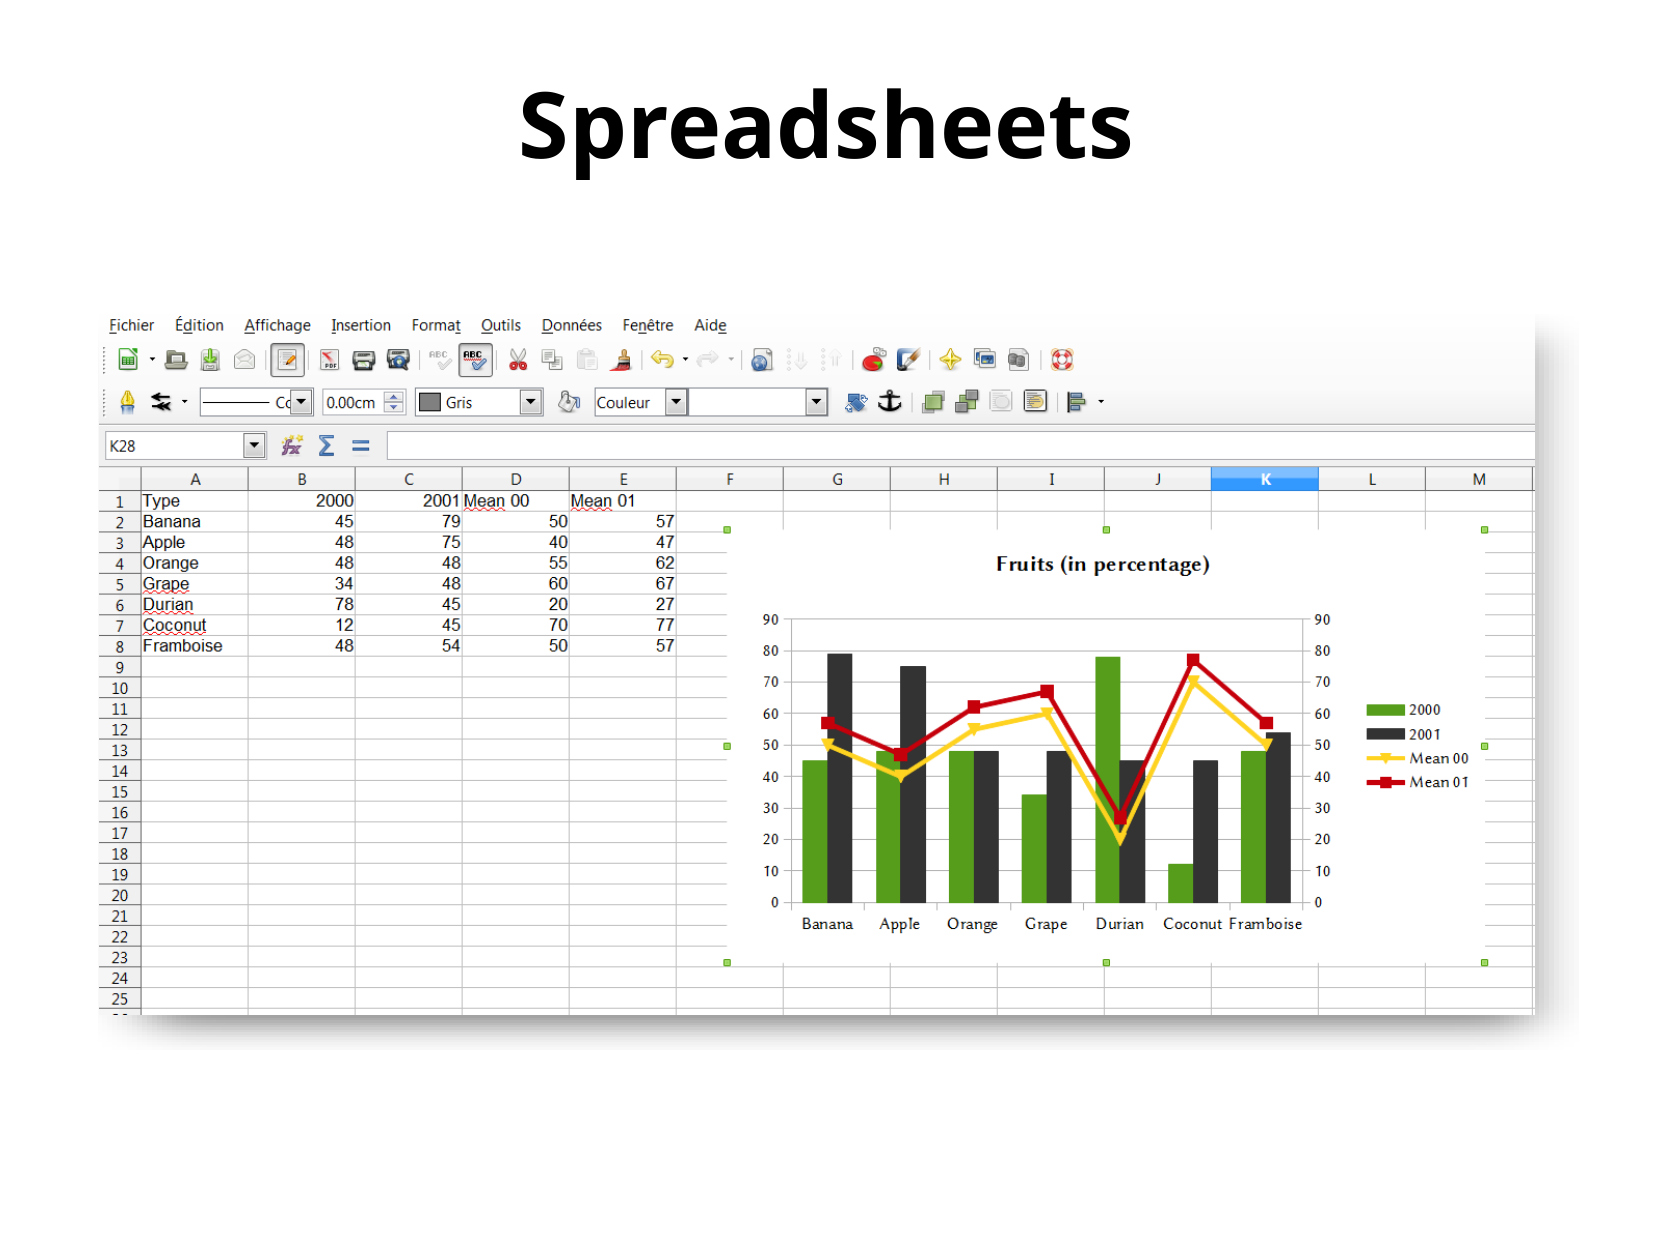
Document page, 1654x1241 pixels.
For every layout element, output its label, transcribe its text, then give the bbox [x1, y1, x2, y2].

picture [98, 314, 1579, 1051]
title Spreadsheets [82, 19, 1571, 227]
